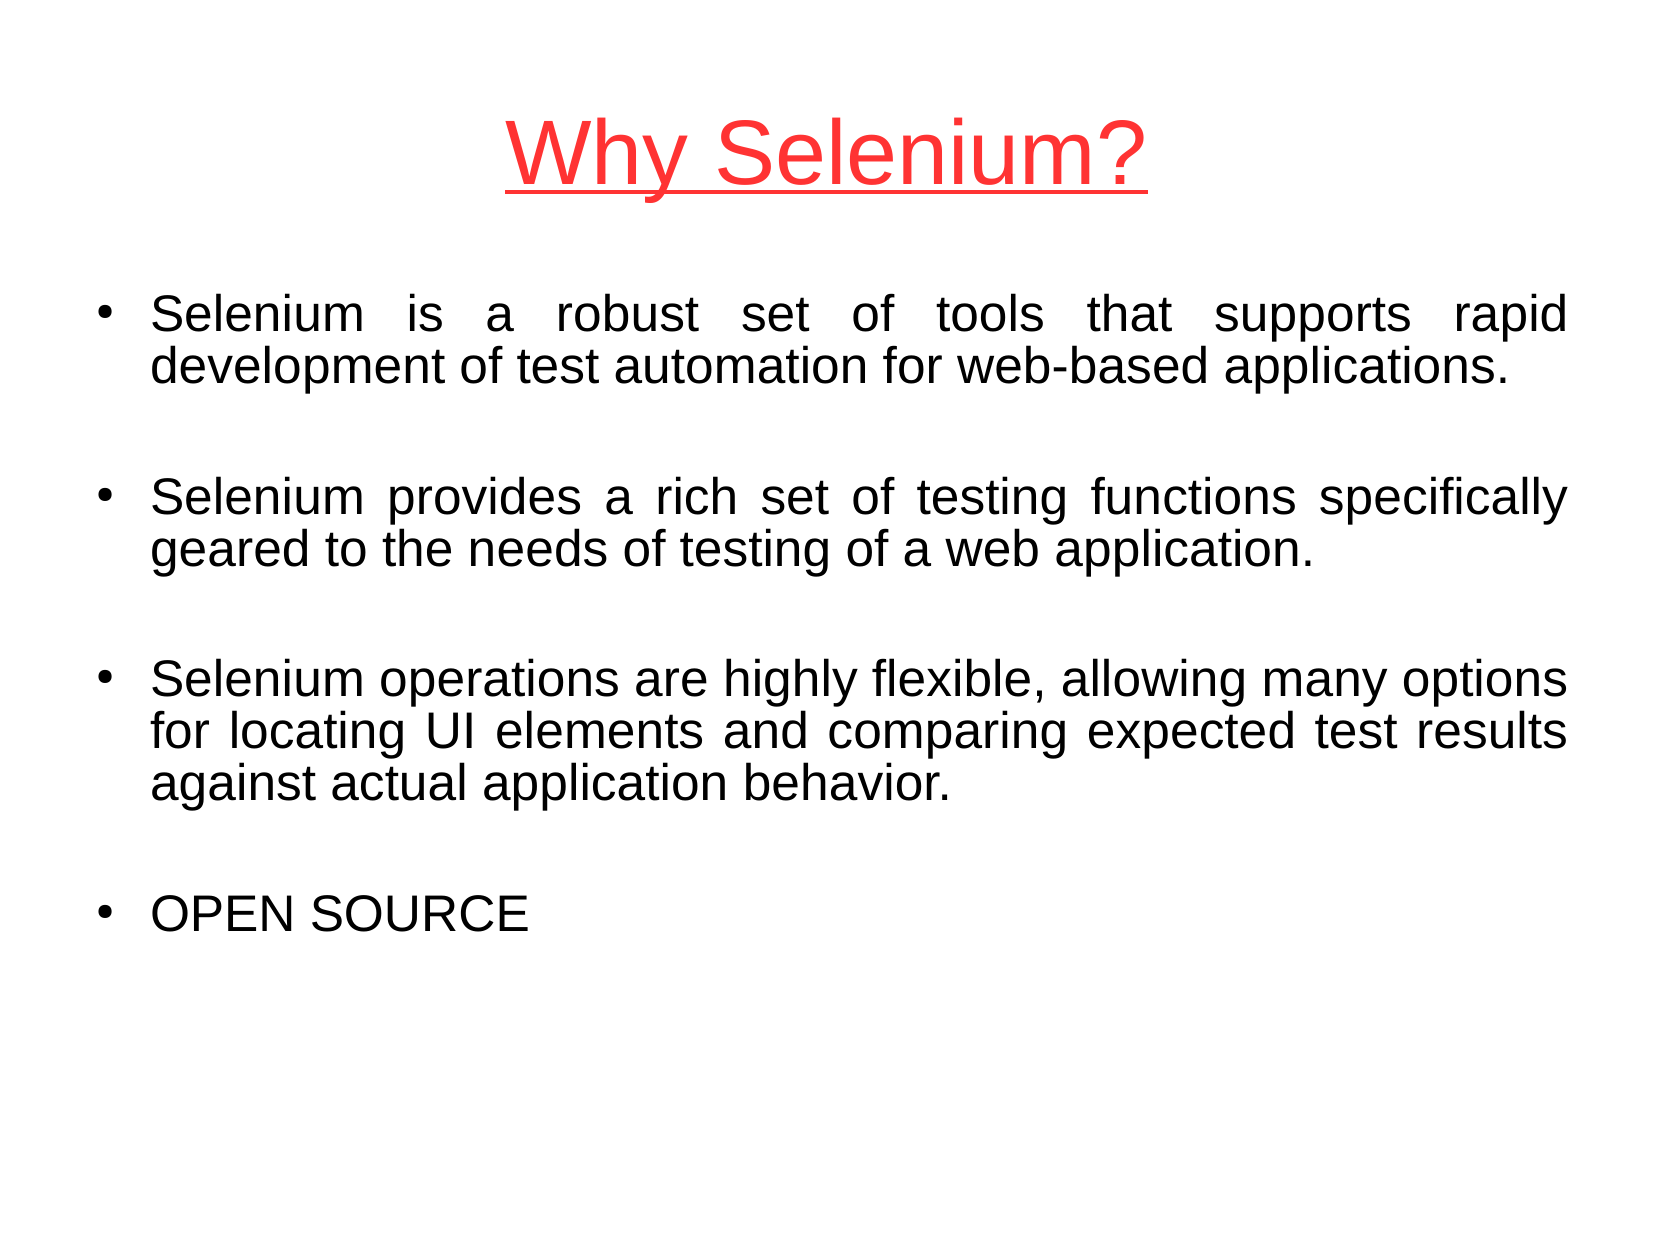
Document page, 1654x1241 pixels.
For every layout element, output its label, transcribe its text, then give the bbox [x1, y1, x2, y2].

title Why Selenium? [82, 49, 1571, 257]
list Selenium is a robust set of tools that supports rapid development of test automation for web-based applications. Selenium provides a rich set of testing functions specifically geared to the needs of testing of a web application. Selenium operations are highly flexible, allowing many options for locating UI elements and comparing expected test results against actual application behavior. OPEN SOURCE [82, 290, 1571, 1010]
